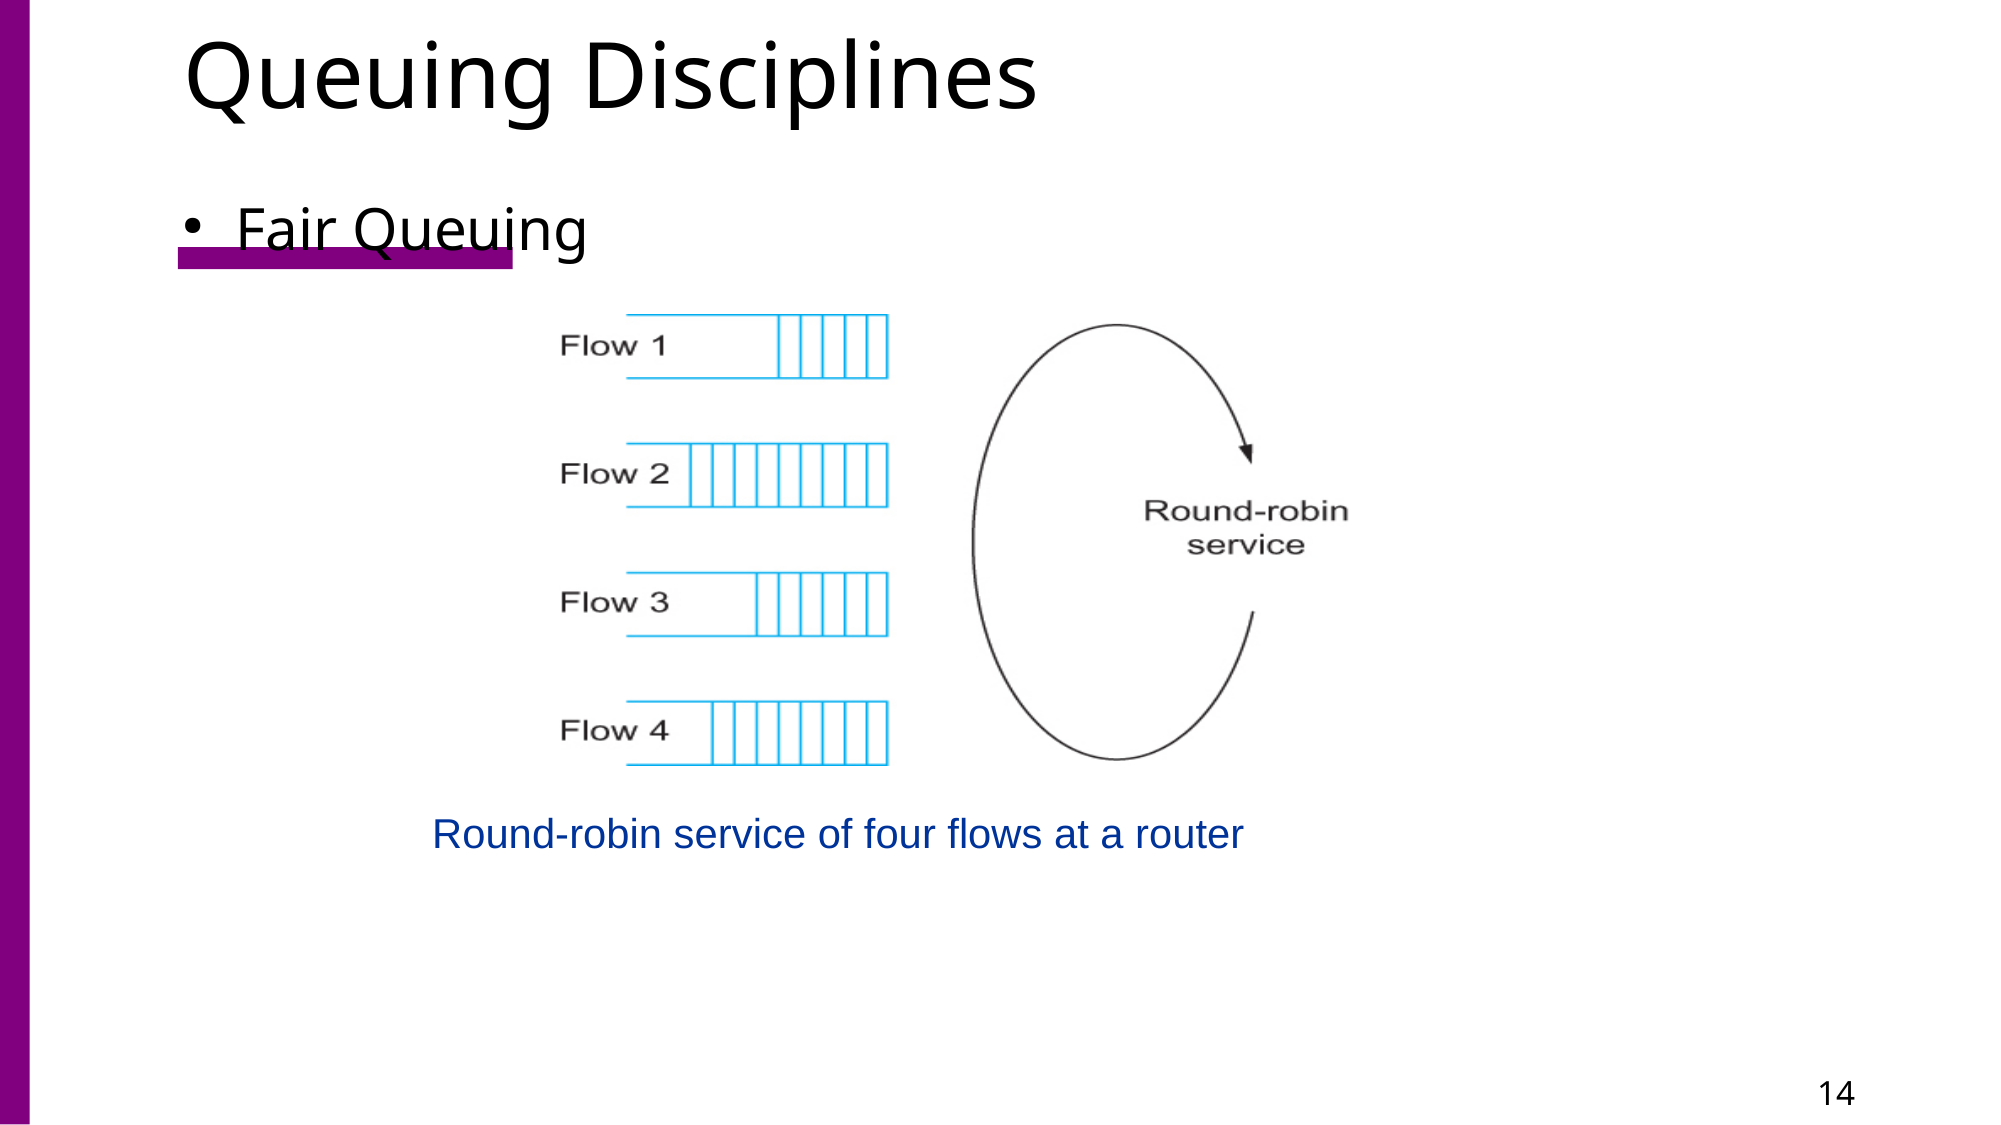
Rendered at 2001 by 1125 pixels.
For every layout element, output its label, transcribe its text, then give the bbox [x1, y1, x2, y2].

title Queuing Disciplines [133, 9, 1946, 135]
picture [559, 314, 1350, 766]
list Fair Queuing [149, 184, 1959, 1024]
text_box Round-robin service of four flows at a router [417, 798, 1662, 865]
